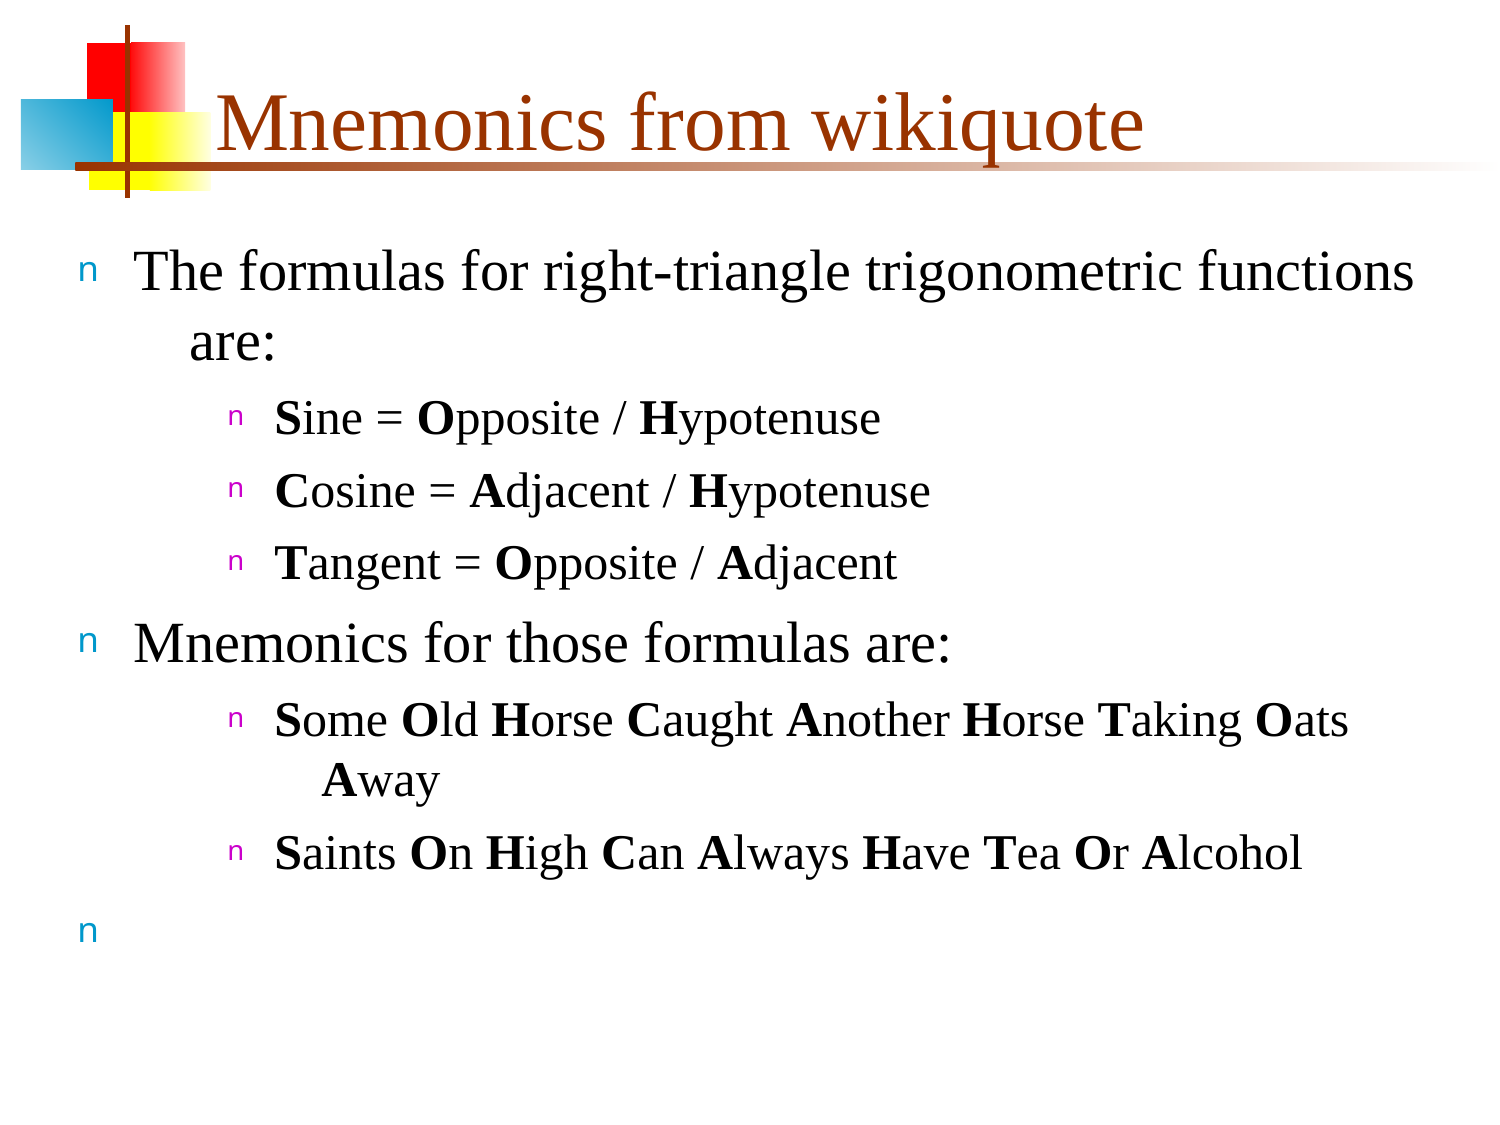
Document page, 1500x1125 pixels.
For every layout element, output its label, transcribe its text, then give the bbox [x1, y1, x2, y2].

list The formulas for right-triangle trigonometric functions are: Sine = Opposite / Hypotenuse Cosine = Adjacent / Hypotenuse Tangent = Opposite / Adjacent Mnemonics for those formulas are: Some Old Horse Caught Another Horse Taking Oats Away Saints On High Can Always Have Tea Or Alcohol [62, 224, 1469, 1007]
title Mnemonics from wikiquote [200, 37, 1479, 175]
